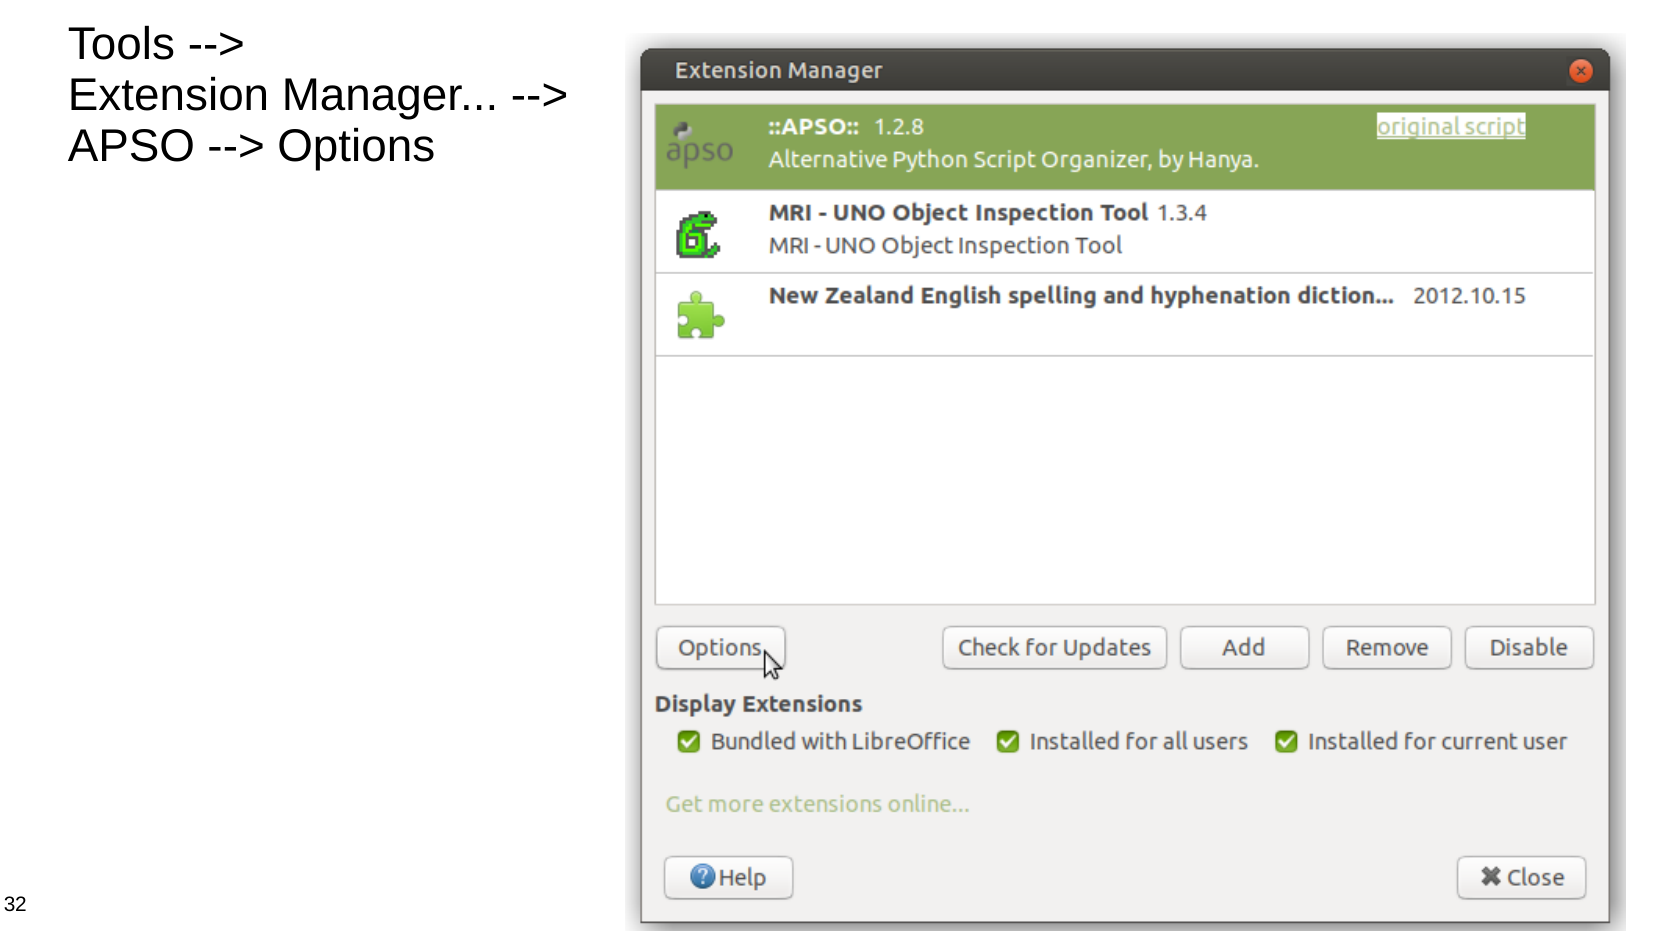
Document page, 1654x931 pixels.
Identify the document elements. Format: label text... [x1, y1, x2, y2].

picture [625, 33, 1626, 931]
subtitle Tools --> Extension Manager... --> APSO --> Options [67, 17, 1557, 223]
text_box <number> [0, 885, 113, 924]
